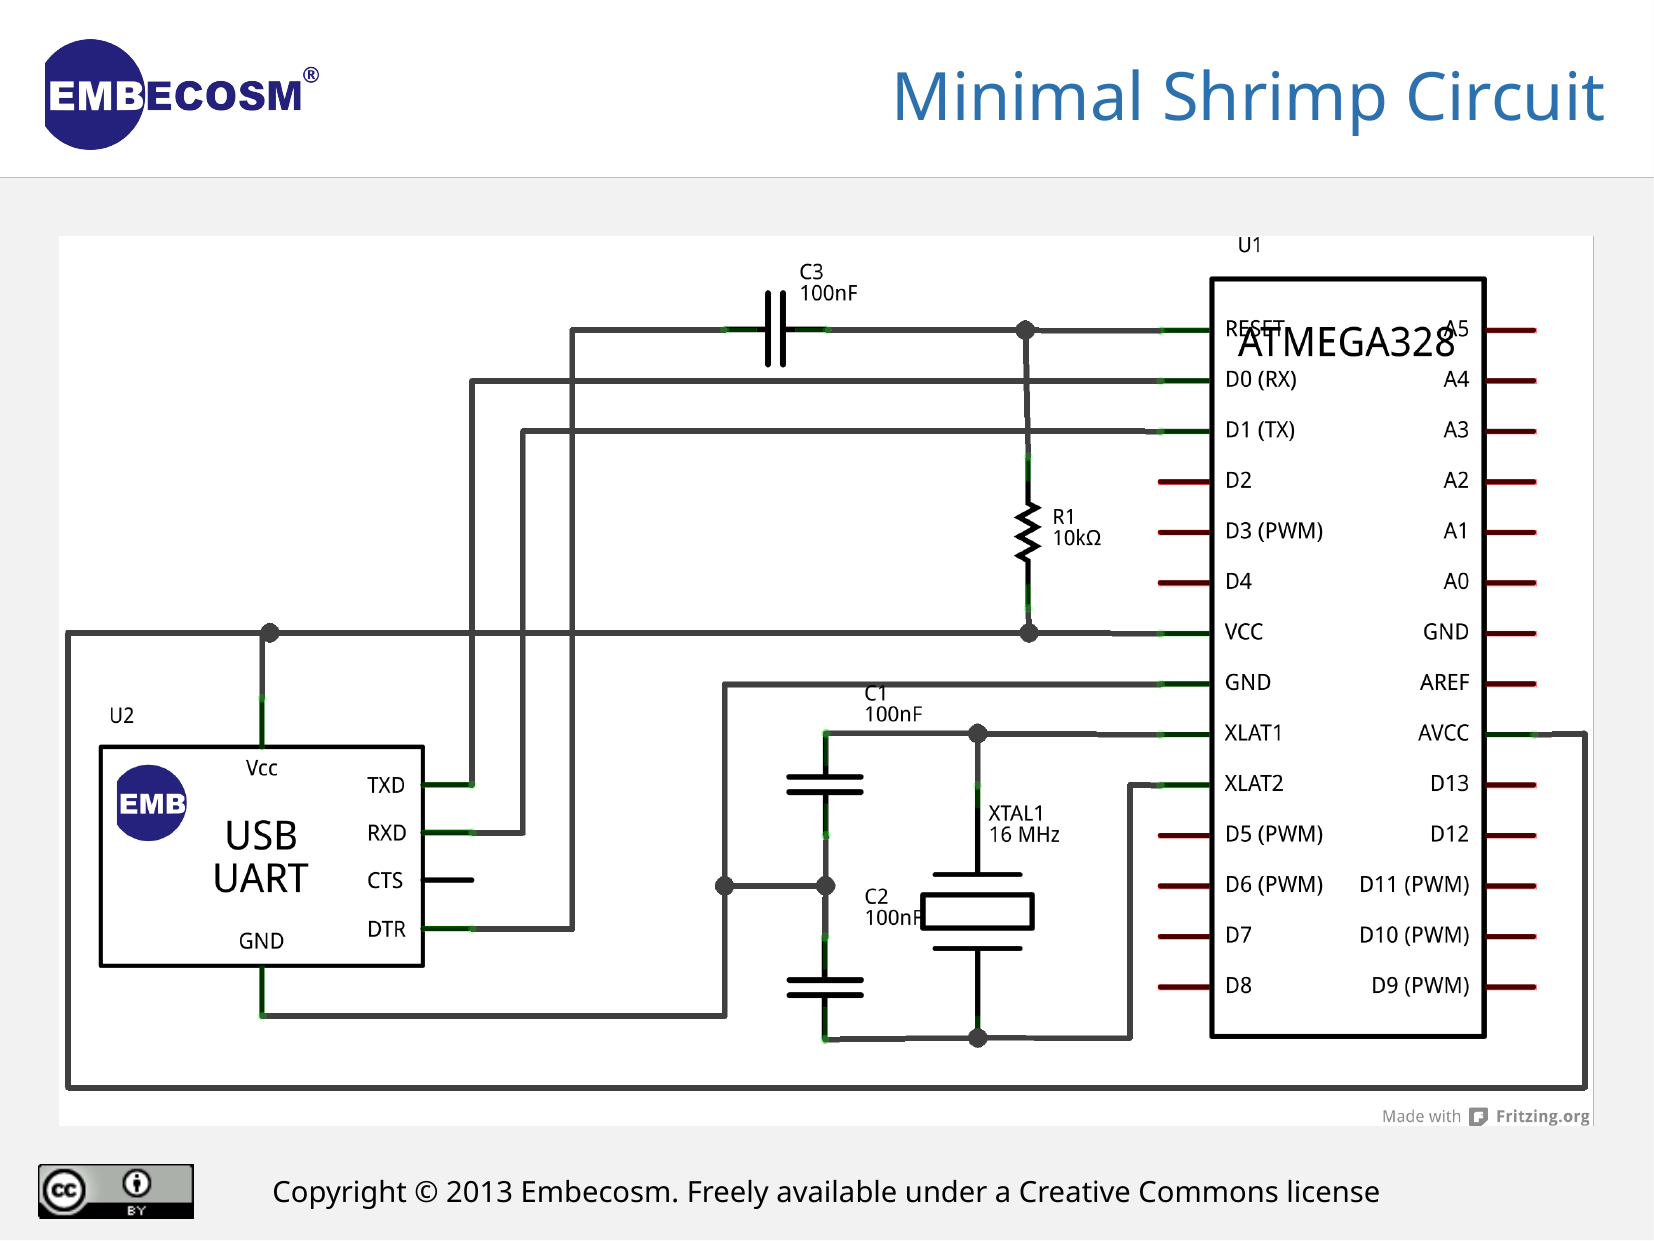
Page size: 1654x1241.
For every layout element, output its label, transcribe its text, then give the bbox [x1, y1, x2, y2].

picture [38, 1164, 194, 1219]
picture [45, 39, 319, 150]
title Minimal Shrimp Circuit [330, 23, 1607, 166]
picture [59, 236, 1595, 1126]
